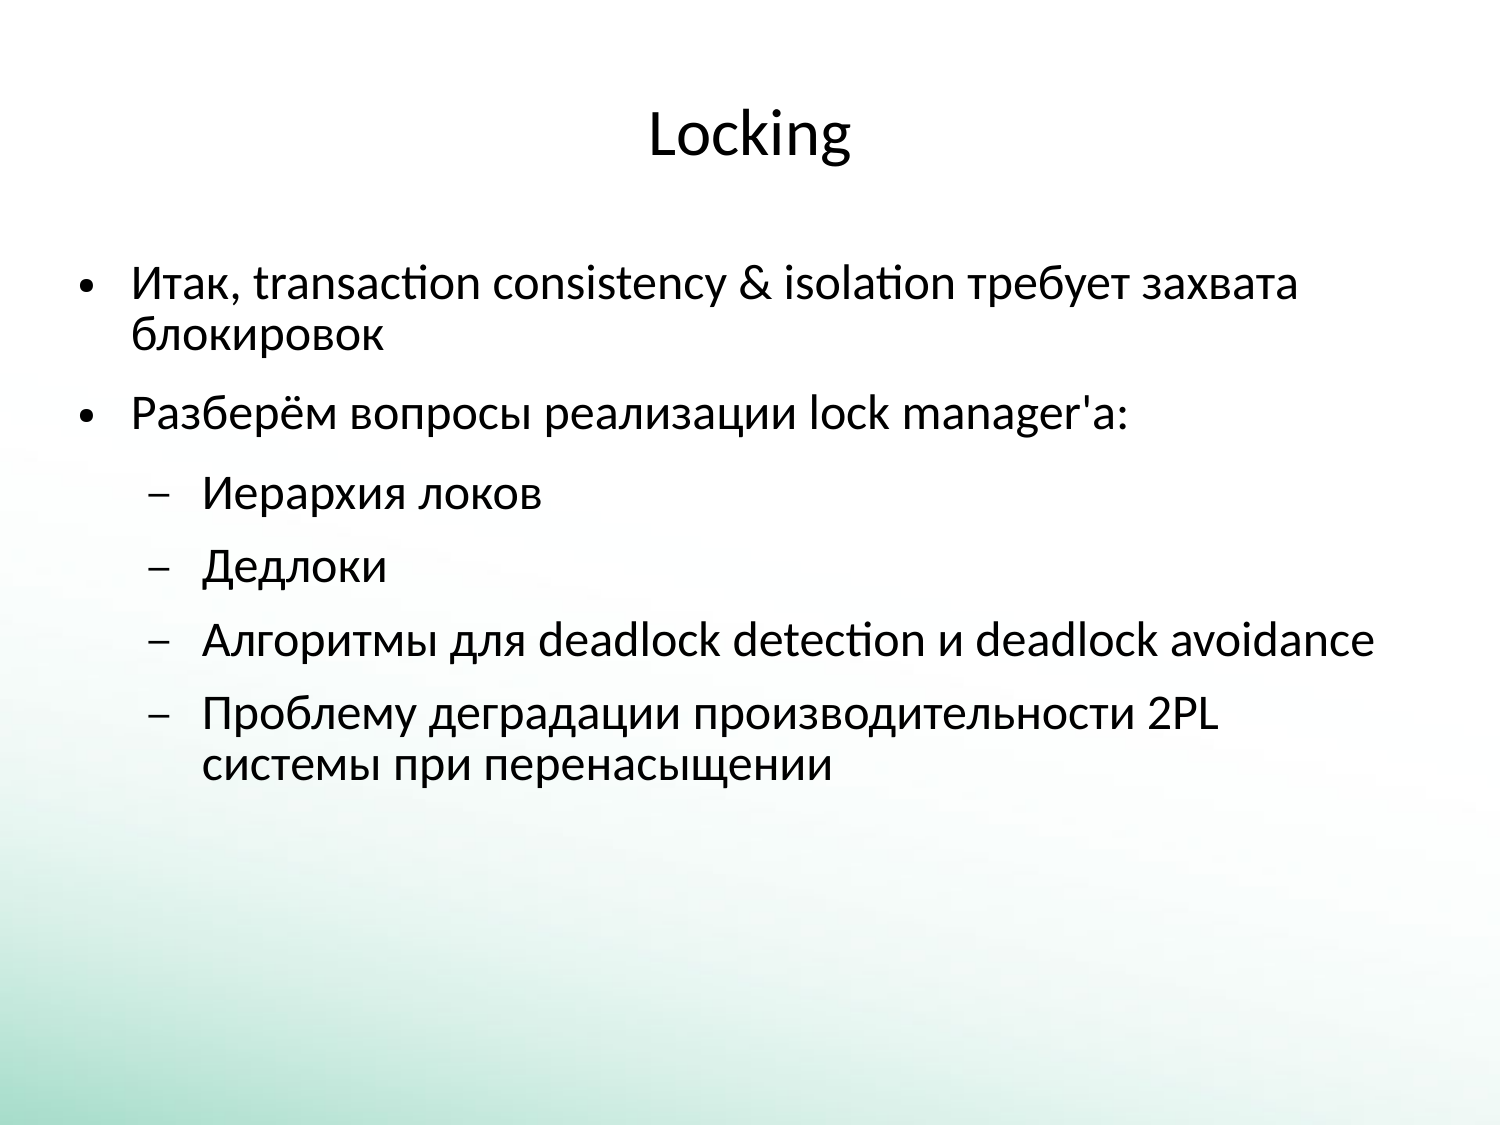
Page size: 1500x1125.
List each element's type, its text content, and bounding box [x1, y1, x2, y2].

title Locking [75, 45, 1425, 233]
list Итак, transaction consistency & isolation требует захвата блокировок Разберём вопросы реализации lock manager'а: Иерархия локов Дедлоки Алгоритмы для deadlock detection и deadlock avoidance Проблему деградации производительности 2PL системы при перенасыщении [60, 262, 1411, 1005]
picture [0, 0, 1500, 1125]
